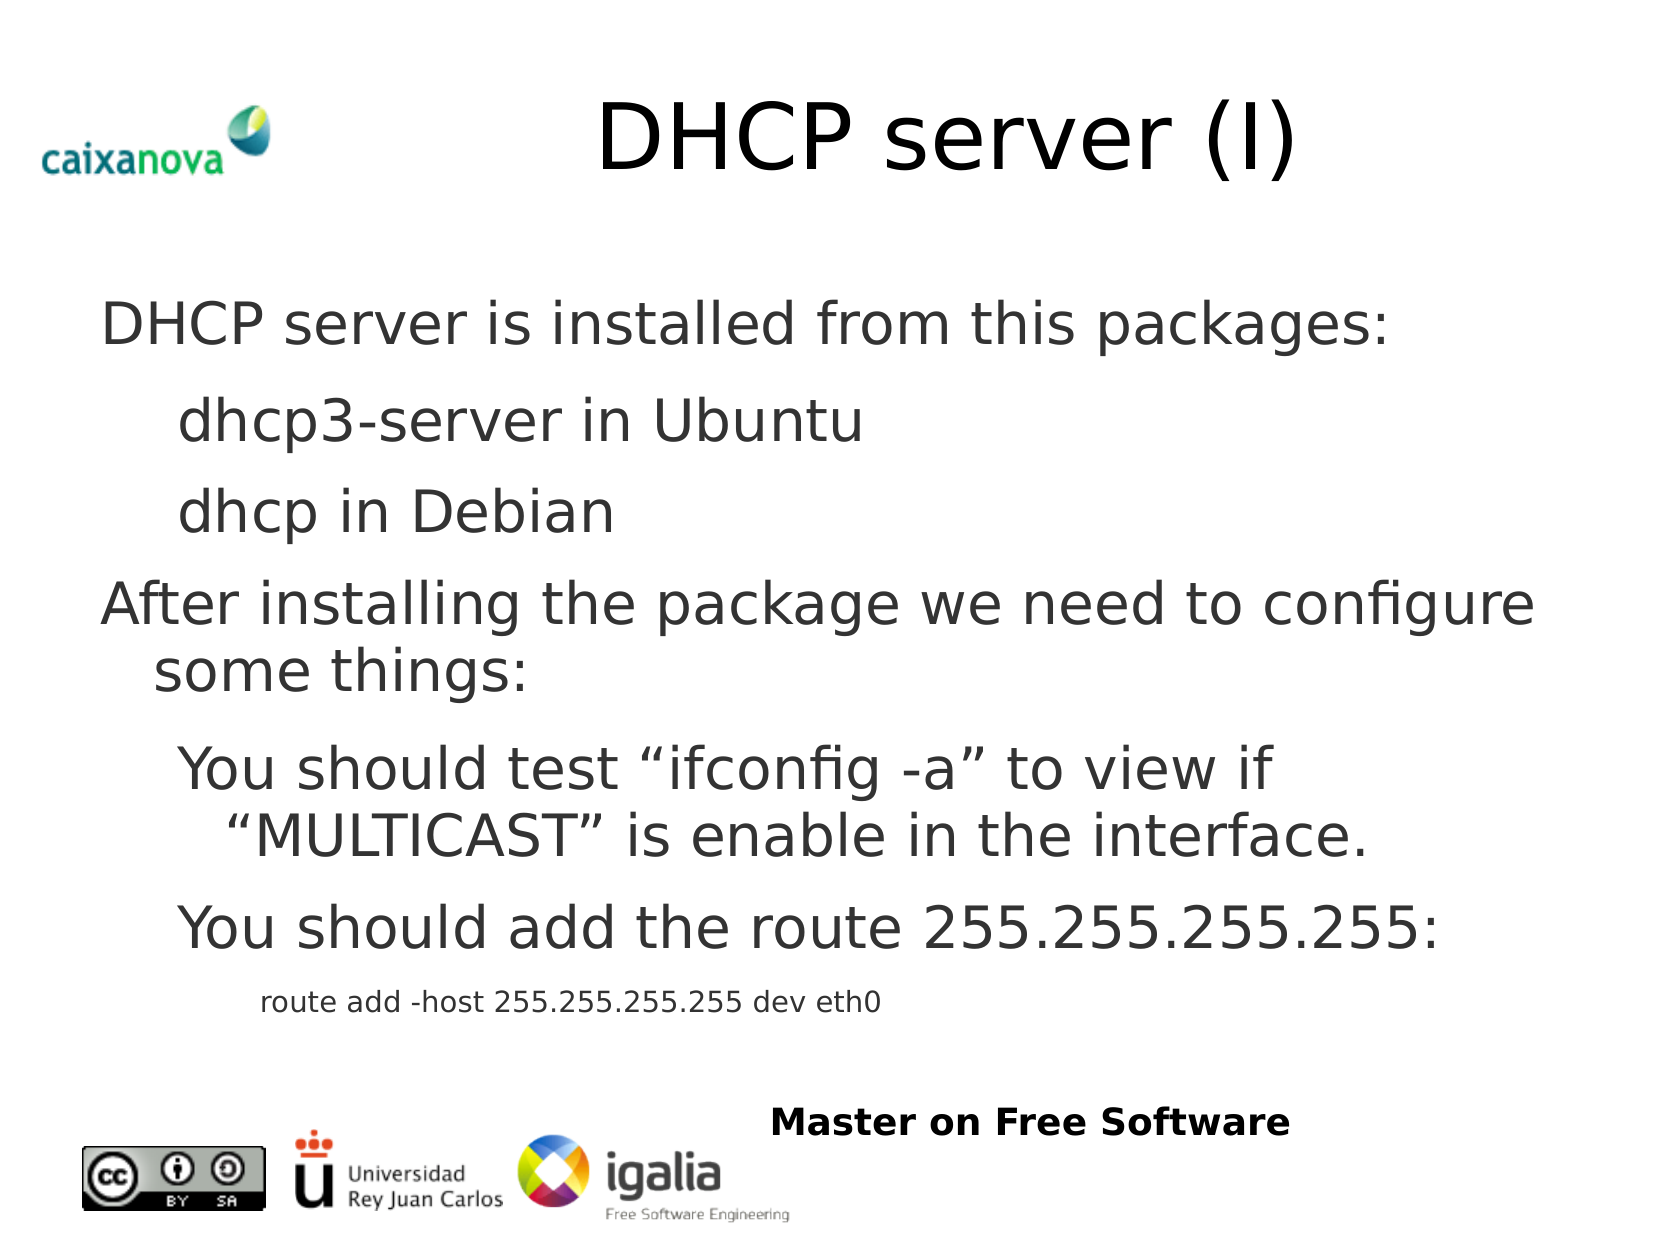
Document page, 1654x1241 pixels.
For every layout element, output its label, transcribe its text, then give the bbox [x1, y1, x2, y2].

list DHCP server is installed from this packages: dhcp3-server in Ubuntu dhcp in Debian After installing the package we need to configure some things: You should test “ifconfig -a” to view if “MULTICAST” is enable in the interface. You should add the route 255.255.255.255: route add -host 255.255.255.255 dev eth0 [82, 290, 1571, 1093]
picture [295, 1121, 811, 1235]
title DHCP server (I) [295, 38, 1601, 237]
picture [29, 73, 284, 207]
picture [82, 1146, 266, 1211]
